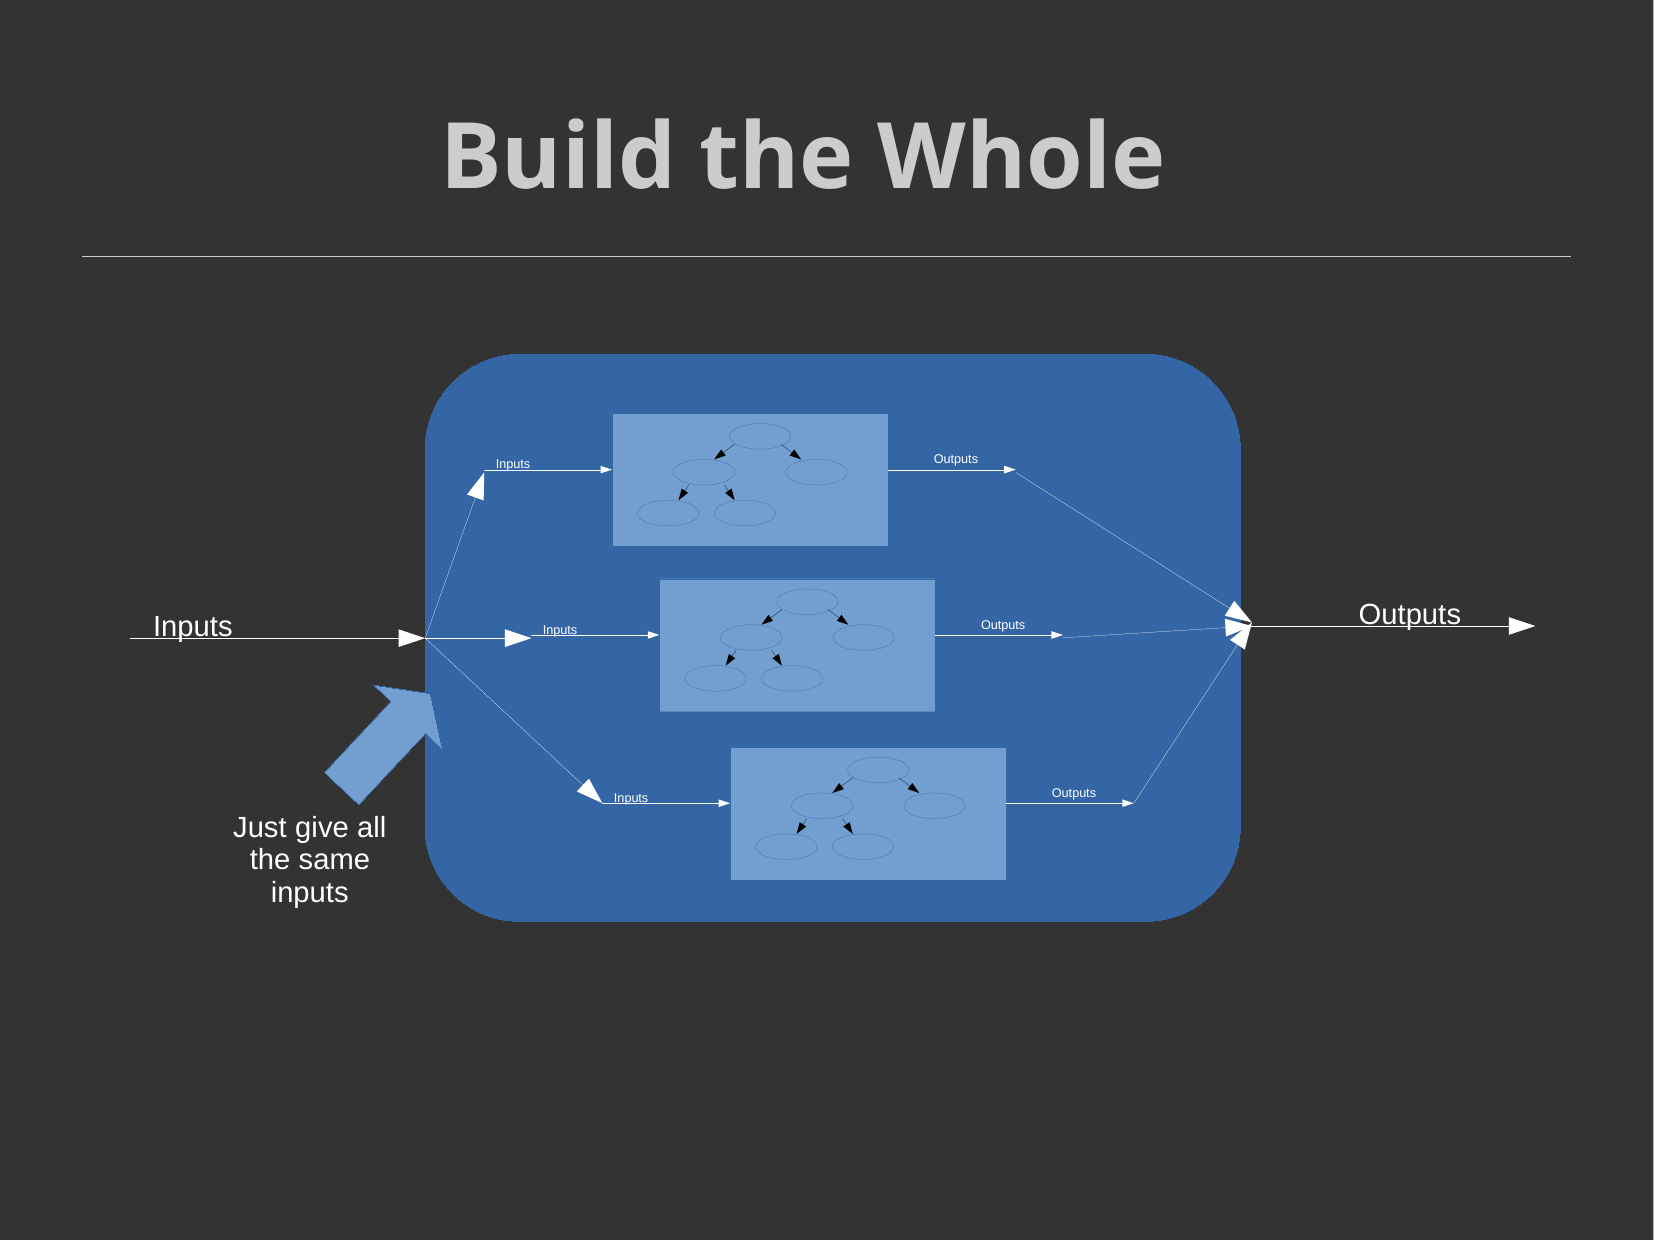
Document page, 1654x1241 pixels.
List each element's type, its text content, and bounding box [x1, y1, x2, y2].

text_box [425, 354, 1241, 635]
text_box [426, 474, 1241, 638]
picture [484, 413, 1016, 547]
text_box Outputs [1343, 590, 1477, 639]
picture [531, 578, 1063, 712]
text_box [428, 628, 1237, 801]
text_box Inputs [138, 602, 249, 650]
picture [602, 746, 1134, 880]
text_box Just give all the same inputs [218, 803, 402, 917]
title Build the Whole [82, 49, 1571, 257]
text_box [324, 640, 1241, 922]
